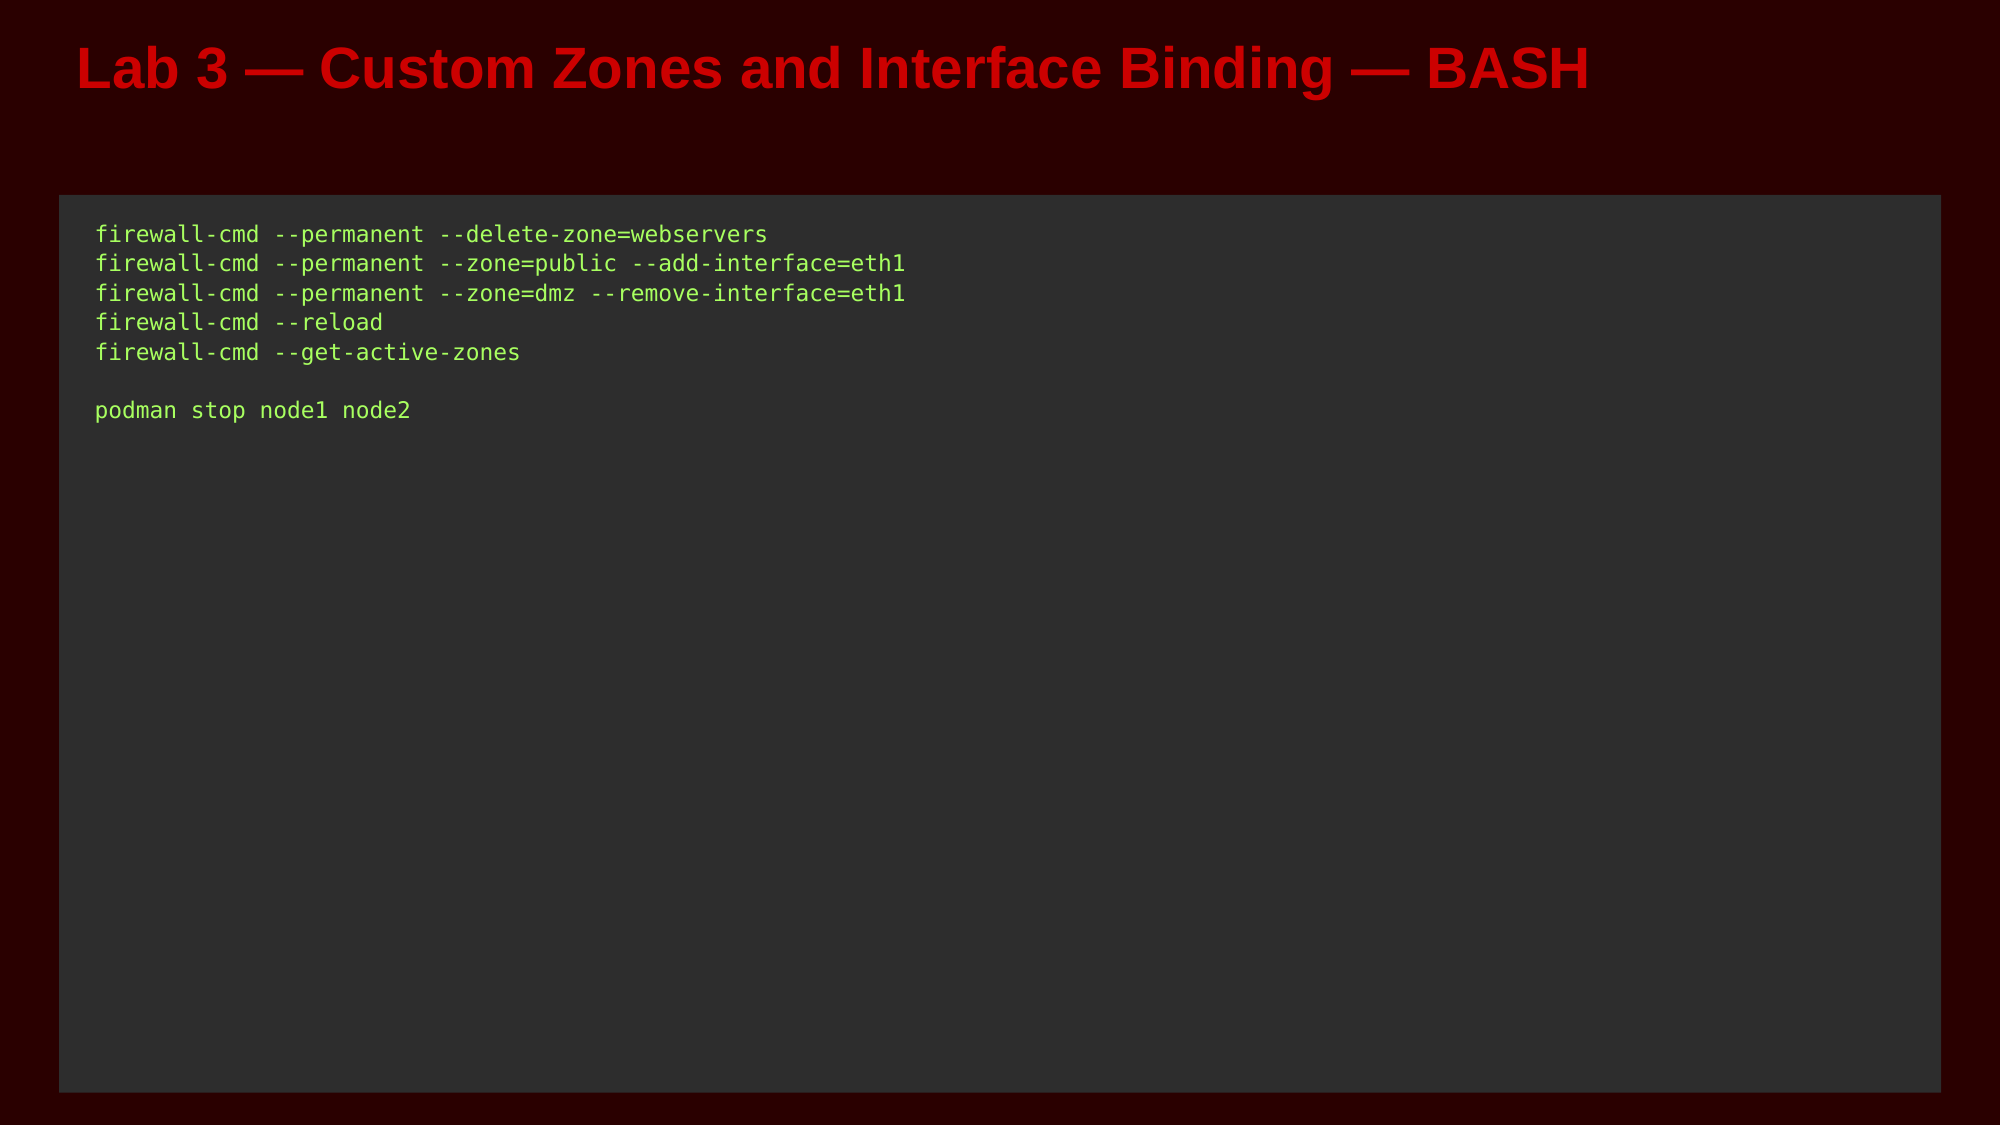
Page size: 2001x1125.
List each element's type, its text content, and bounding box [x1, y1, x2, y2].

text_box Lab 3 — Custom Zones and Interface Binding — BASH [59, 23, 1942, 178]
text_box firewall-cmd --permanent --delete-zone=webservers firewall-cmd --permanent --zone=public --add-interface=eth1 firewall-cmd --permanent --zone=dmz --remove-interface=eth1 firewall-cmd --reload firewall-cmd --get-active-zones podman stop node1 node2 [59, 194, 1942, 1093]
